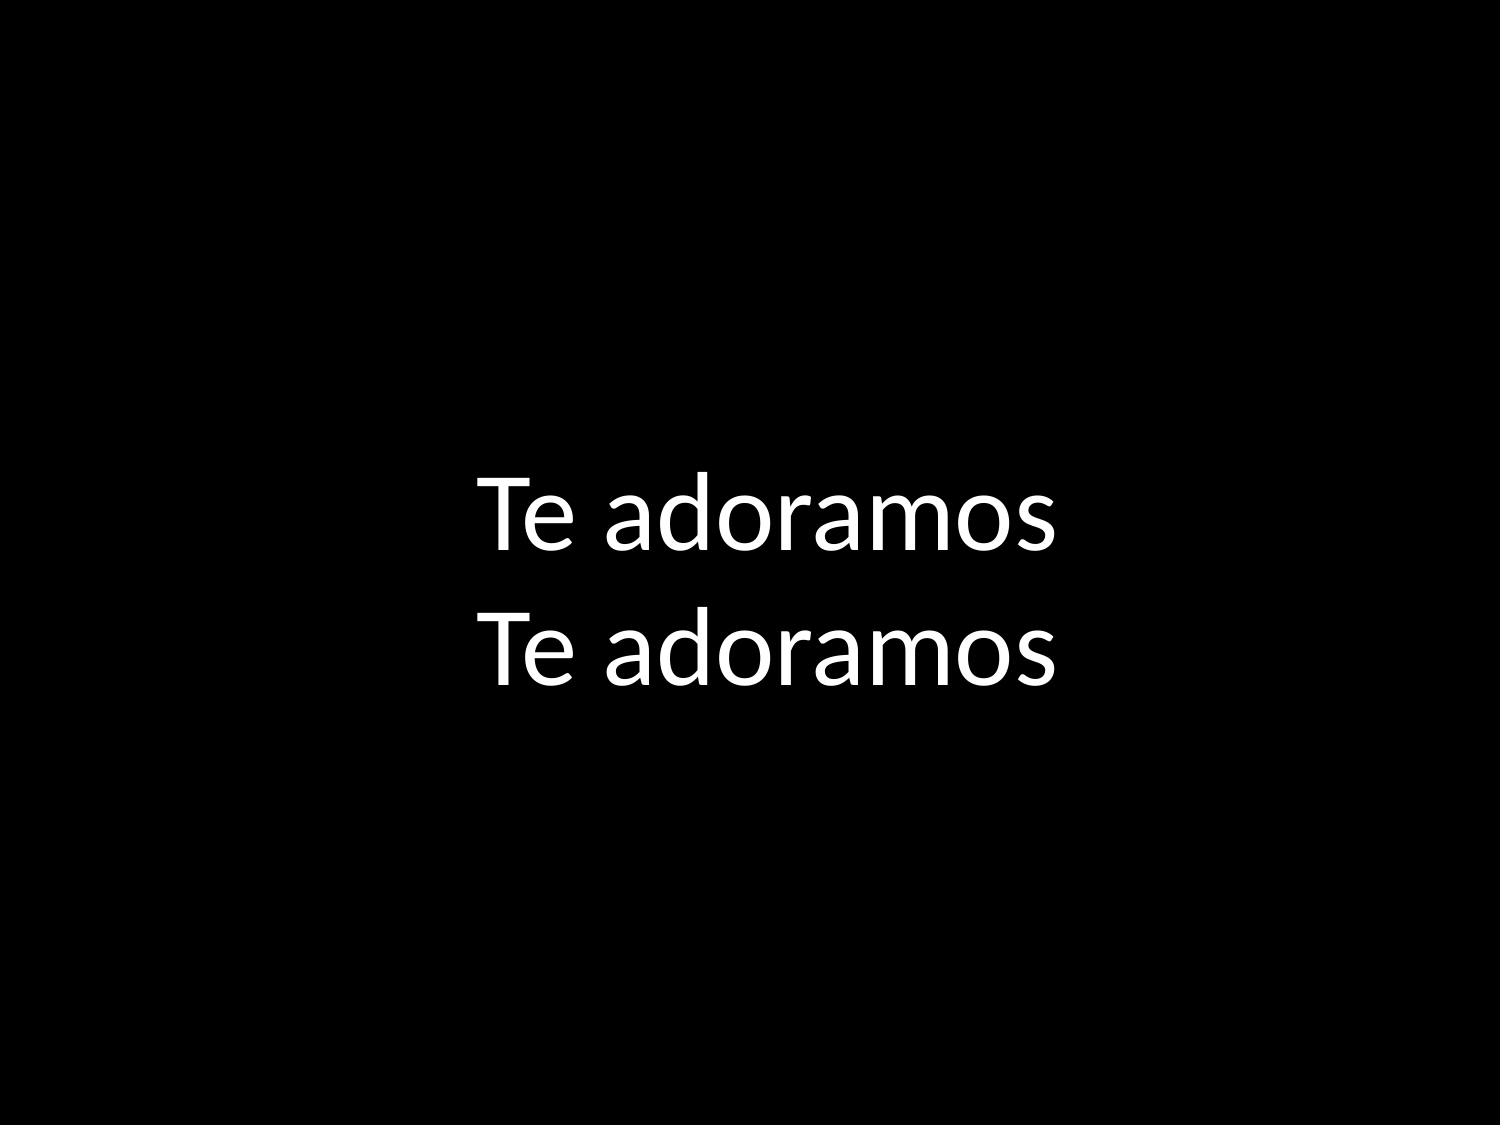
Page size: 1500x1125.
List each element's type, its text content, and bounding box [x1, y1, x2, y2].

title Te adoramos Te adoramos [58, 45, 1477, 1102]
